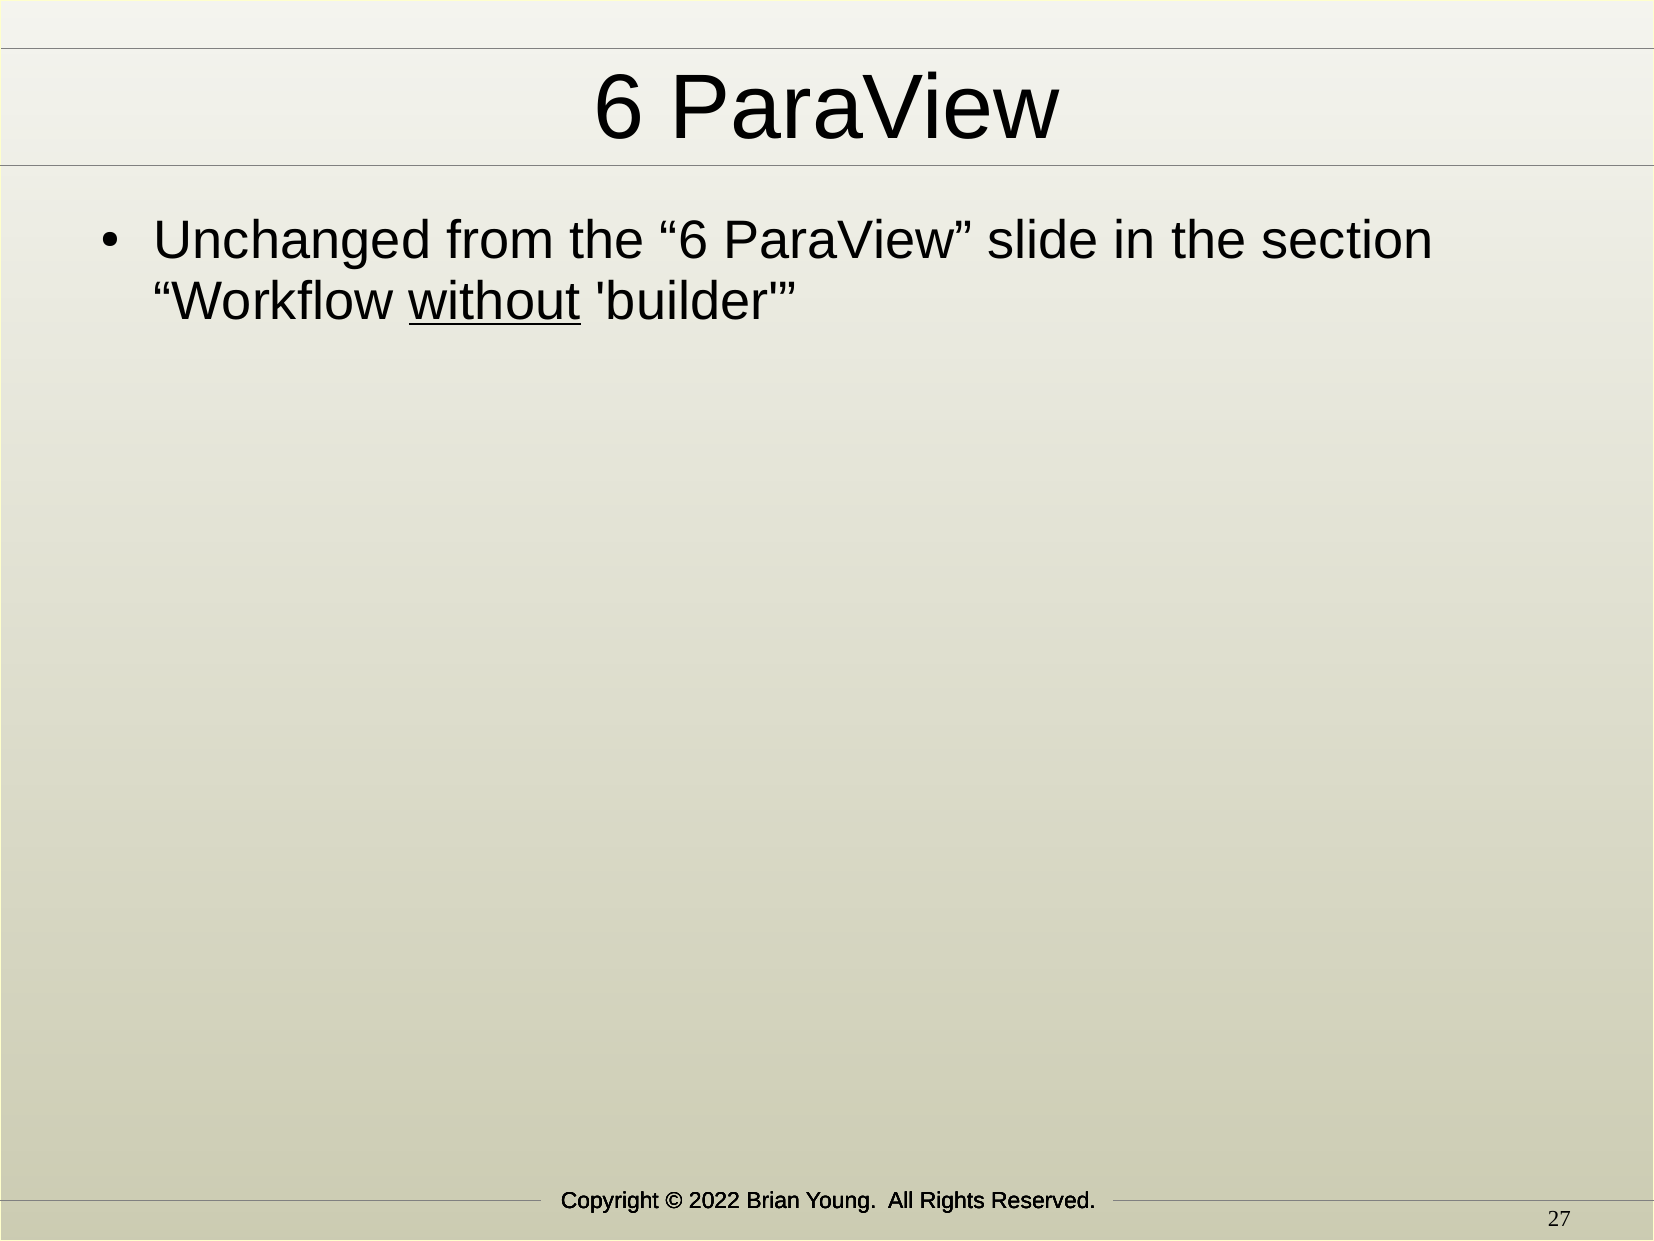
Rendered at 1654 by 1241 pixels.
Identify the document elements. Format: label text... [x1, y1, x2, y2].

title 6 ParaView [82, 49, 1571, 166]
list Unchanged from the “6 ParaView” slide in the section “Workflow without 'builder'” [82, 210, 1571, 1109]
